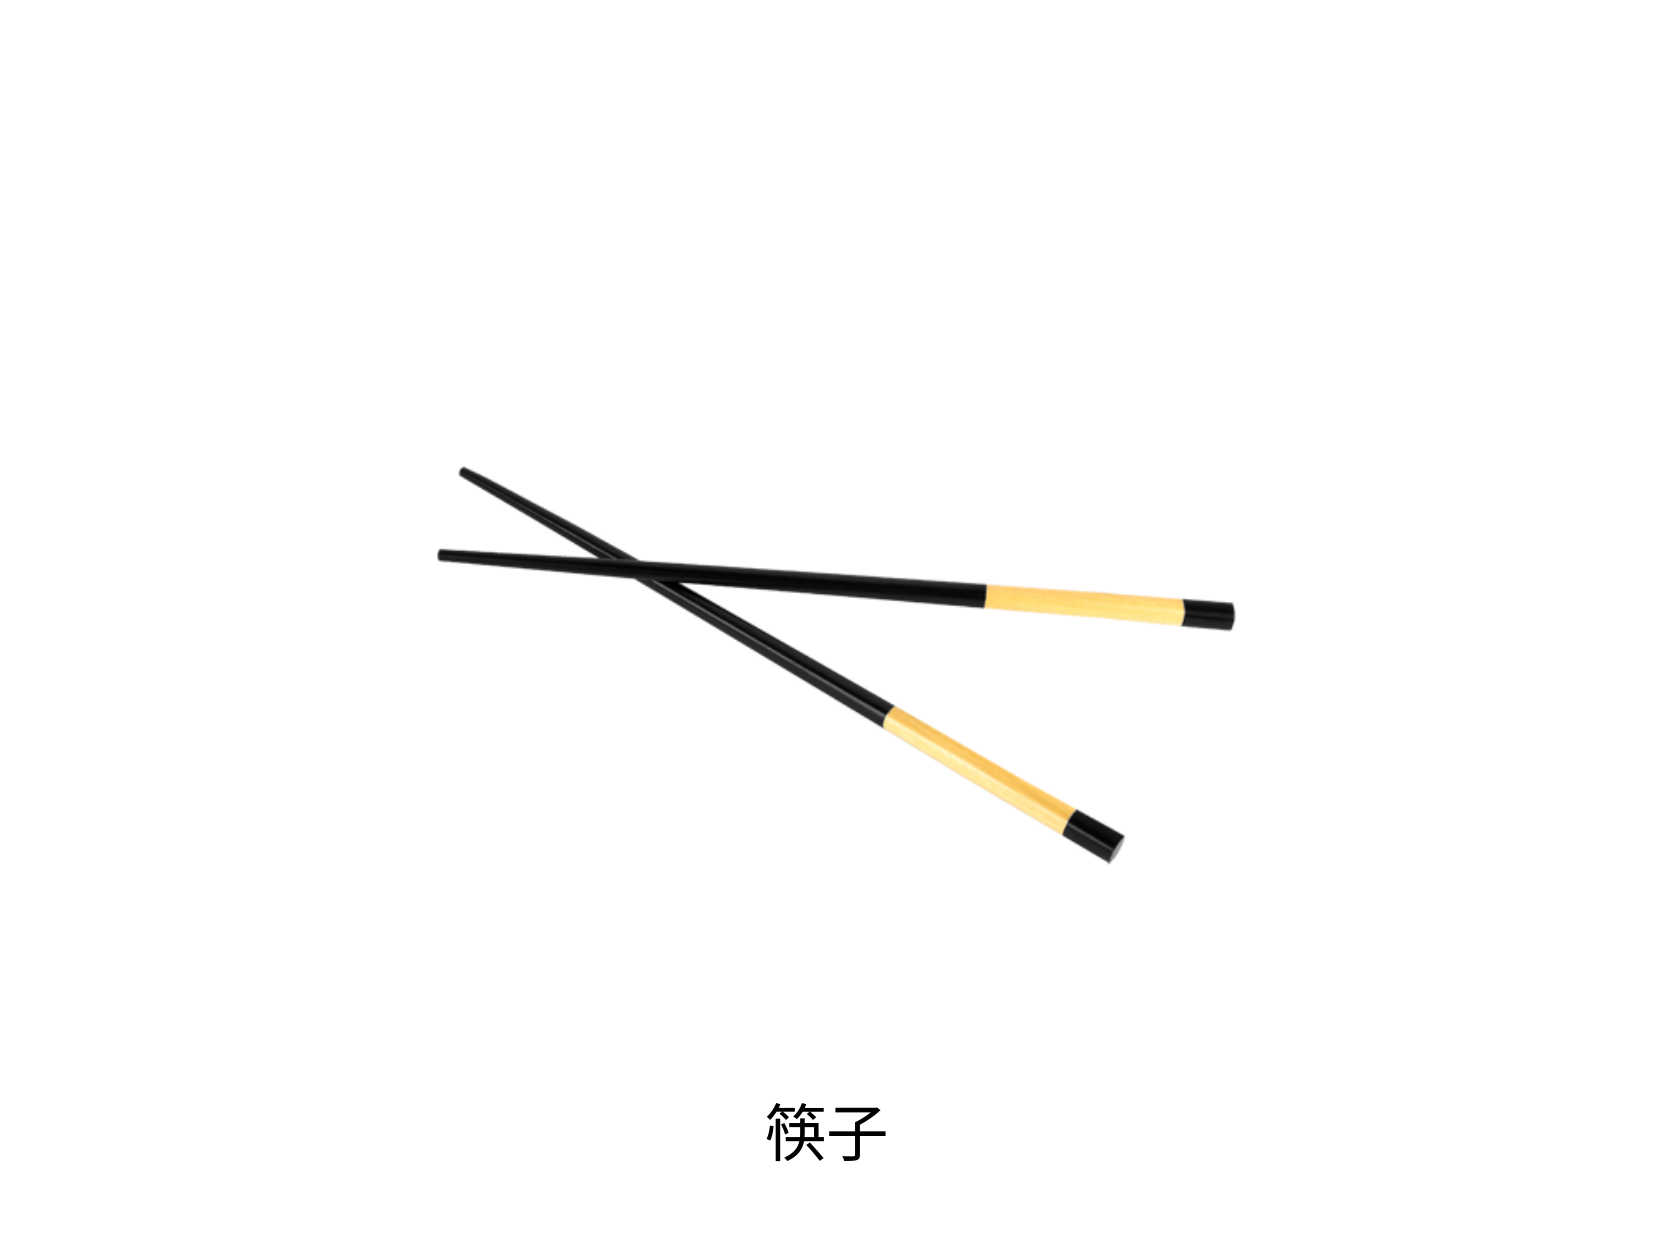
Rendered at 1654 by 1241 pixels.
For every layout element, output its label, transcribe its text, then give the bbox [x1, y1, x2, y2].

title 筷子 [82, 1025, 1571, 1233]
picture [0, 0, 1654, 1241]
